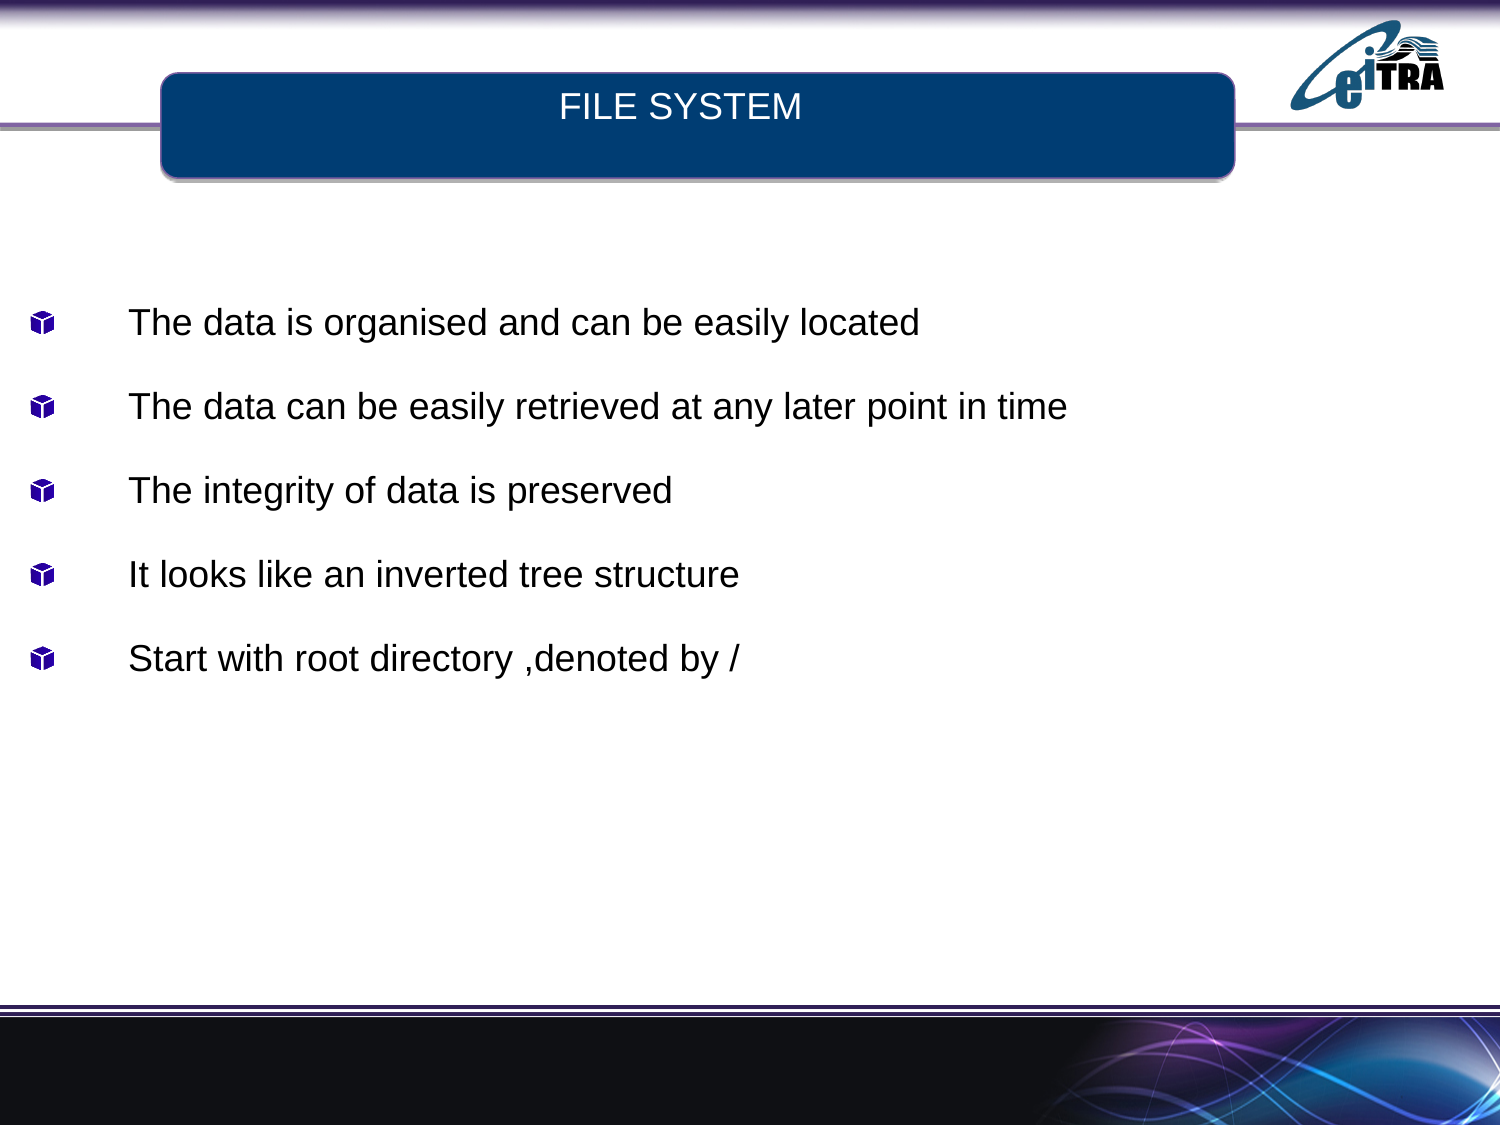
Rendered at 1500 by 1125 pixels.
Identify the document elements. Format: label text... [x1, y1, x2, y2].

picture [0, 0, 1500, 146]
text_box The data is organised and can be easily located The data can be easily retrieved at any later point in time The integrity of data is preserved It looks like an inverted tree structure Start with root directory ,denoted by / [15, 210, 1486, 807]
picture [0, 1005, 1500, 1125]
text_box FILE SYSTEM [160, 72, 1235, 179]
